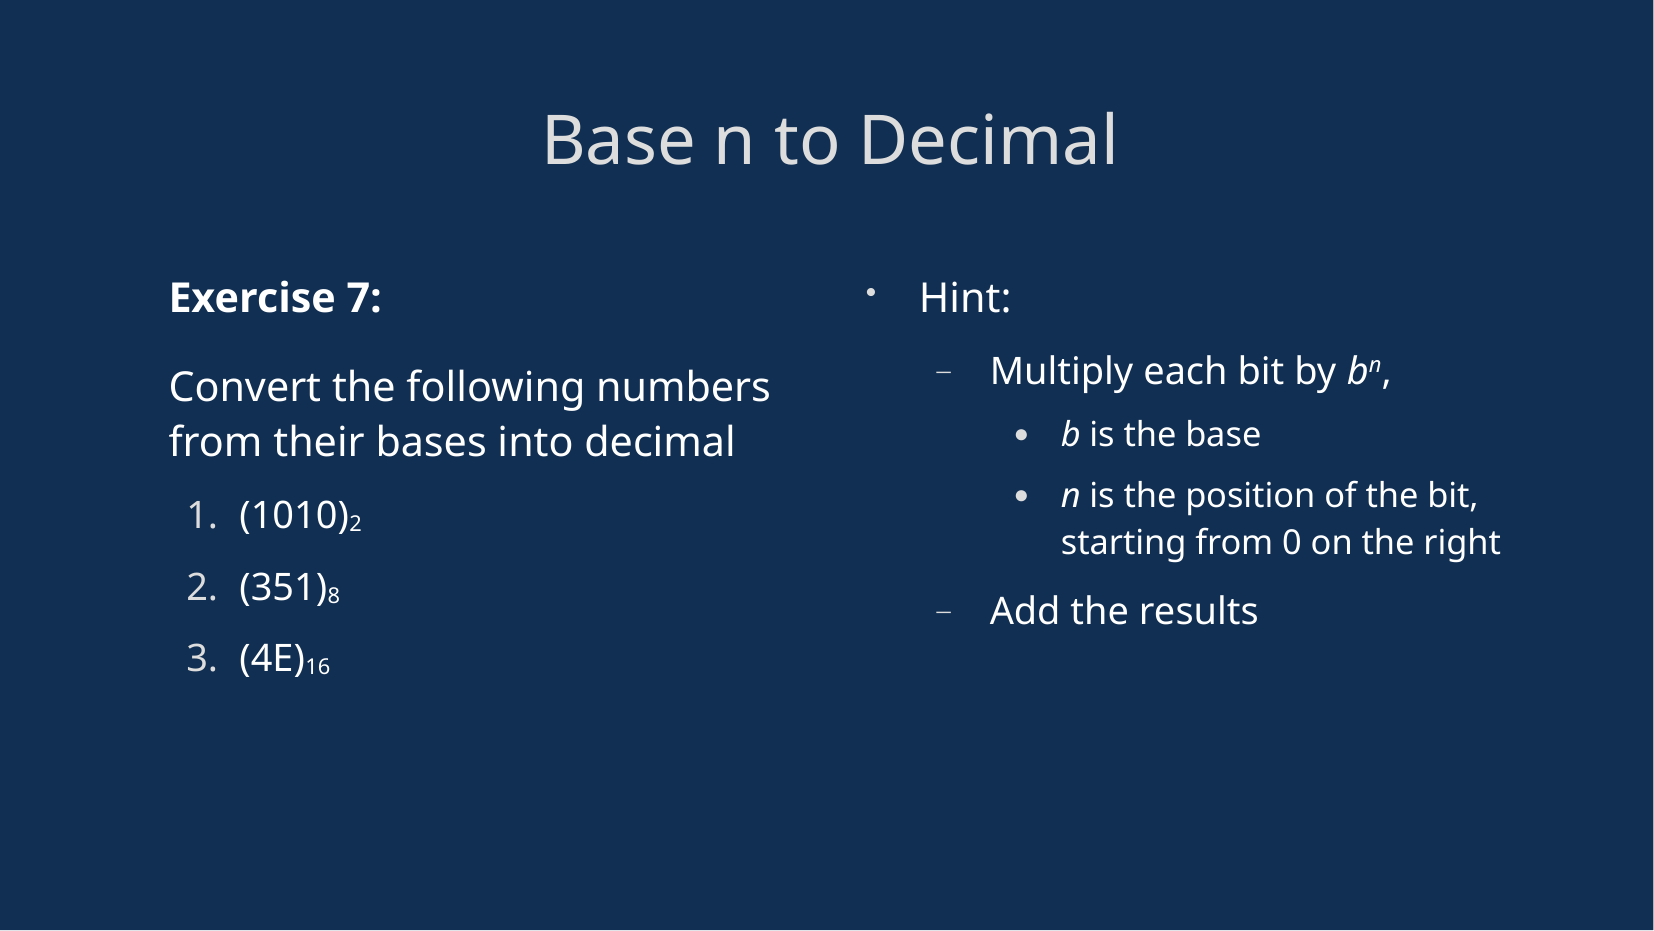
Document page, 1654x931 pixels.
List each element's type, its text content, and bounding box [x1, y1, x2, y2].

list Hint: Multiply each bit by bn, b is the base n is the position of the bit, starting from 0 on the right Add the results [848, 268, 1563, 806]
list Exercise 7: Convert the following numbers from their bases into decimal (1010)2 (351)8 (4E)16 [97, 268, 813, 806]
title Base n to Decimal [97, 56, 1563, 220]
